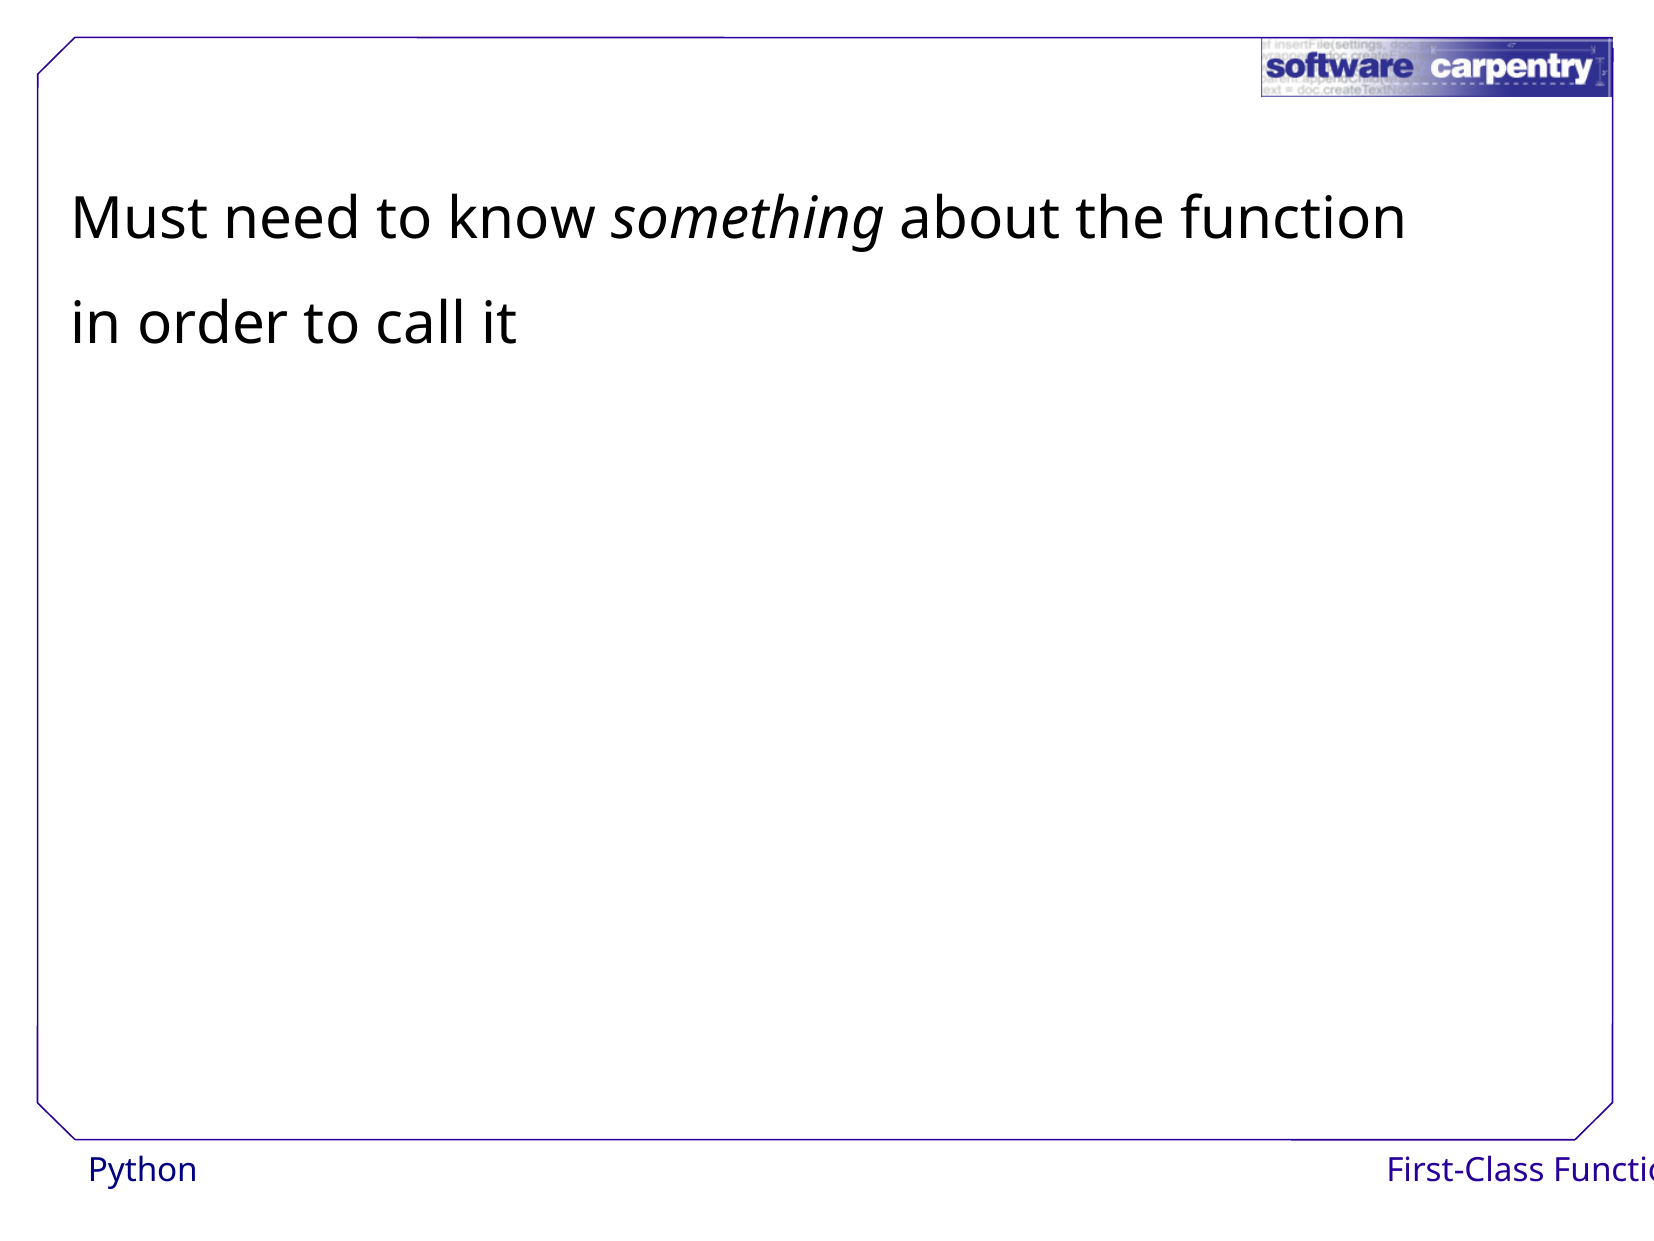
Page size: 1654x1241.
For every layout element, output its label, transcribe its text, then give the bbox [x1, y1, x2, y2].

text_box Must need to know something about the function in order to call it [56, 137, 1574, 364]
picture [1261, 39, 1613, 97]
